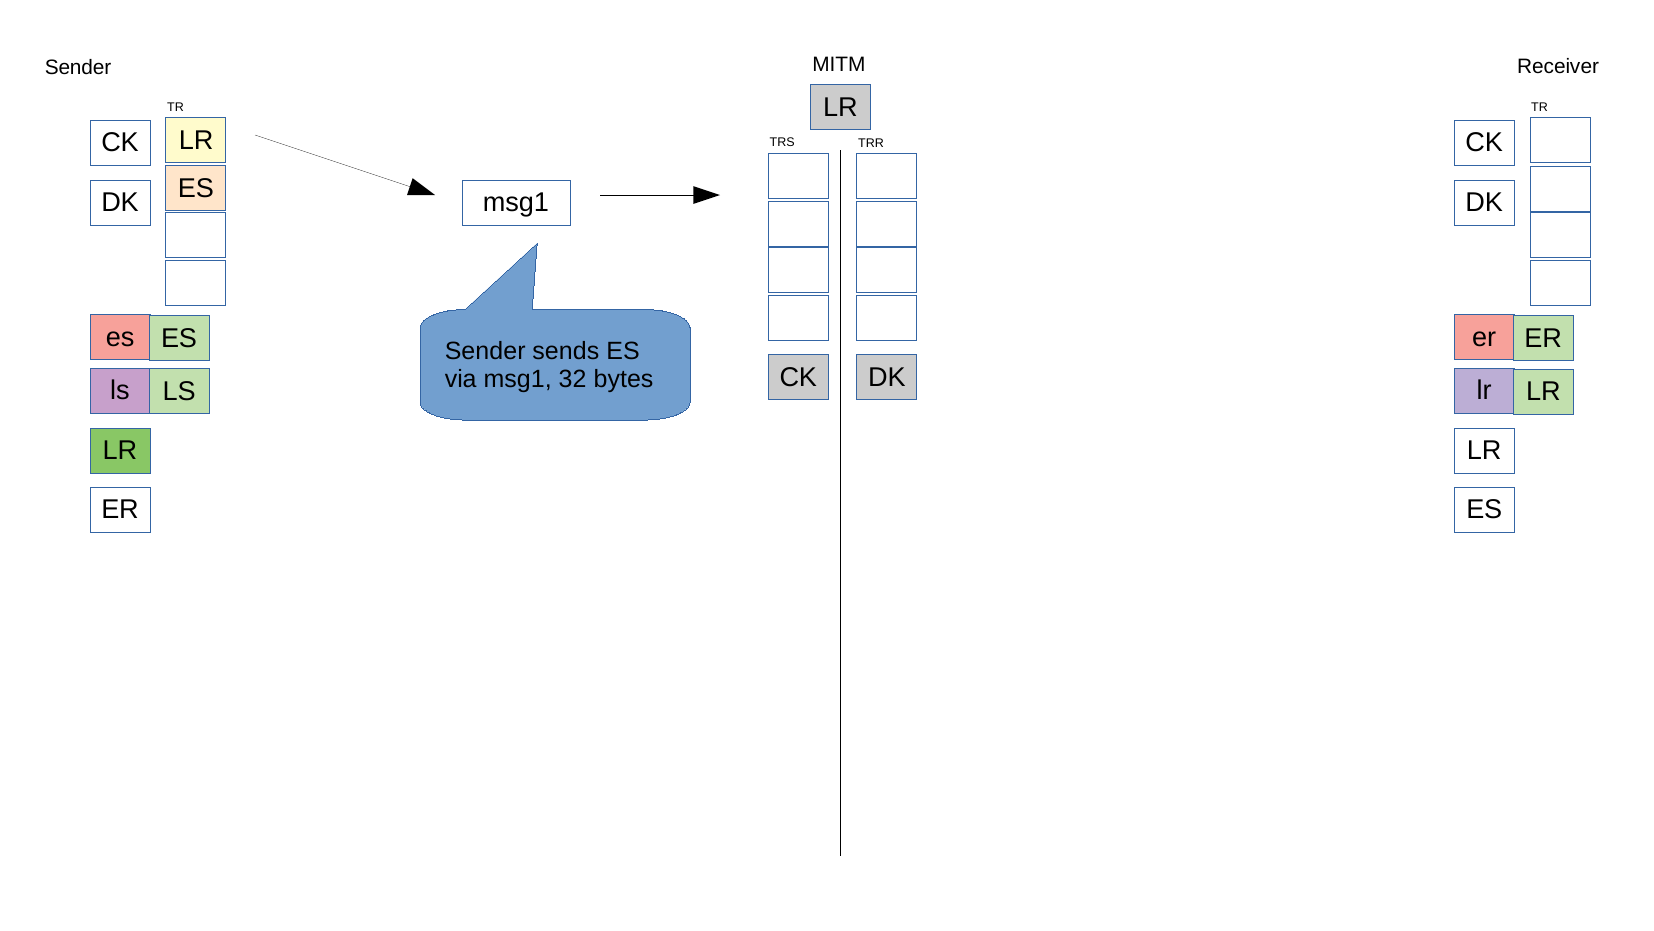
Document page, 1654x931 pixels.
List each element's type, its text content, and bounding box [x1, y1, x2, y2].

text_box [1530, 117, 1591, 163]
text_box [165, 212, 226, 258]
text_box DK [90, 180, 151, 226]
text_box TRS [754, 128, 815, 172]
text_box LR [1513, 369, 1574, 415]
text_box [1530, 260, 1591, 306]
text_box DK [1454, 180, 1515, 226]
text_box ER [1513, 315, 1574, 361]
text_box ES [1454, 487, 1515, 533]
text_box TR [152, 92, 213, 136]
text_box CK [1454, 120, 1515, 166]
text_box ls [90, 368, 149, 414]
text_box LR [165, 117, 226, 163]
text_box LR [90, 428, 151, 474]
text_box lr [1454, 368, 1515, 414]
text_box msg1 [462, 180, 571, 226]
text_box TRR [843, 128, 904, 172]
text_box er [1454, 314, 1515, 360]
text_box CK [768, 354, 829, 400]
text_box DK [856, 354, 917, 400]
text_box ES [149, 315, 210, 361]
text_box Sender [30, 48, 196, 94]
text_box LS [149, 368, 210, 414]
text_box CK [90, 120, 151, 166]
text_box [165, 260, 226, 306]
text_box es [90, 314, 151, 360]
text_box [856, 295, 917, 341]
text_box ER [90, 487, 151, 533]
text_box LR [810, 84, 871, 130]
text_box [856, 201, 917, 293]
text_box LR [1454, 428, 1515, 474]
text_box MITM [797, 45, 886, 91]
text_box [768, 201, 829, 293]
text_box ES [165, 165, 226, 211]
text_box TR [1516, 92, 1577, 136]
text_box [1530, 166, 1591, 258]
text_box Receiver [1502, 47, 1654, 93]
text_box Sender sends ES via msg1, 32 bytes [420, 243, 691, 421]
text_box [856, 153, 917, 199]
text_box [768, 295, 829, 341]
text_box [768, 153, 829, 199]
